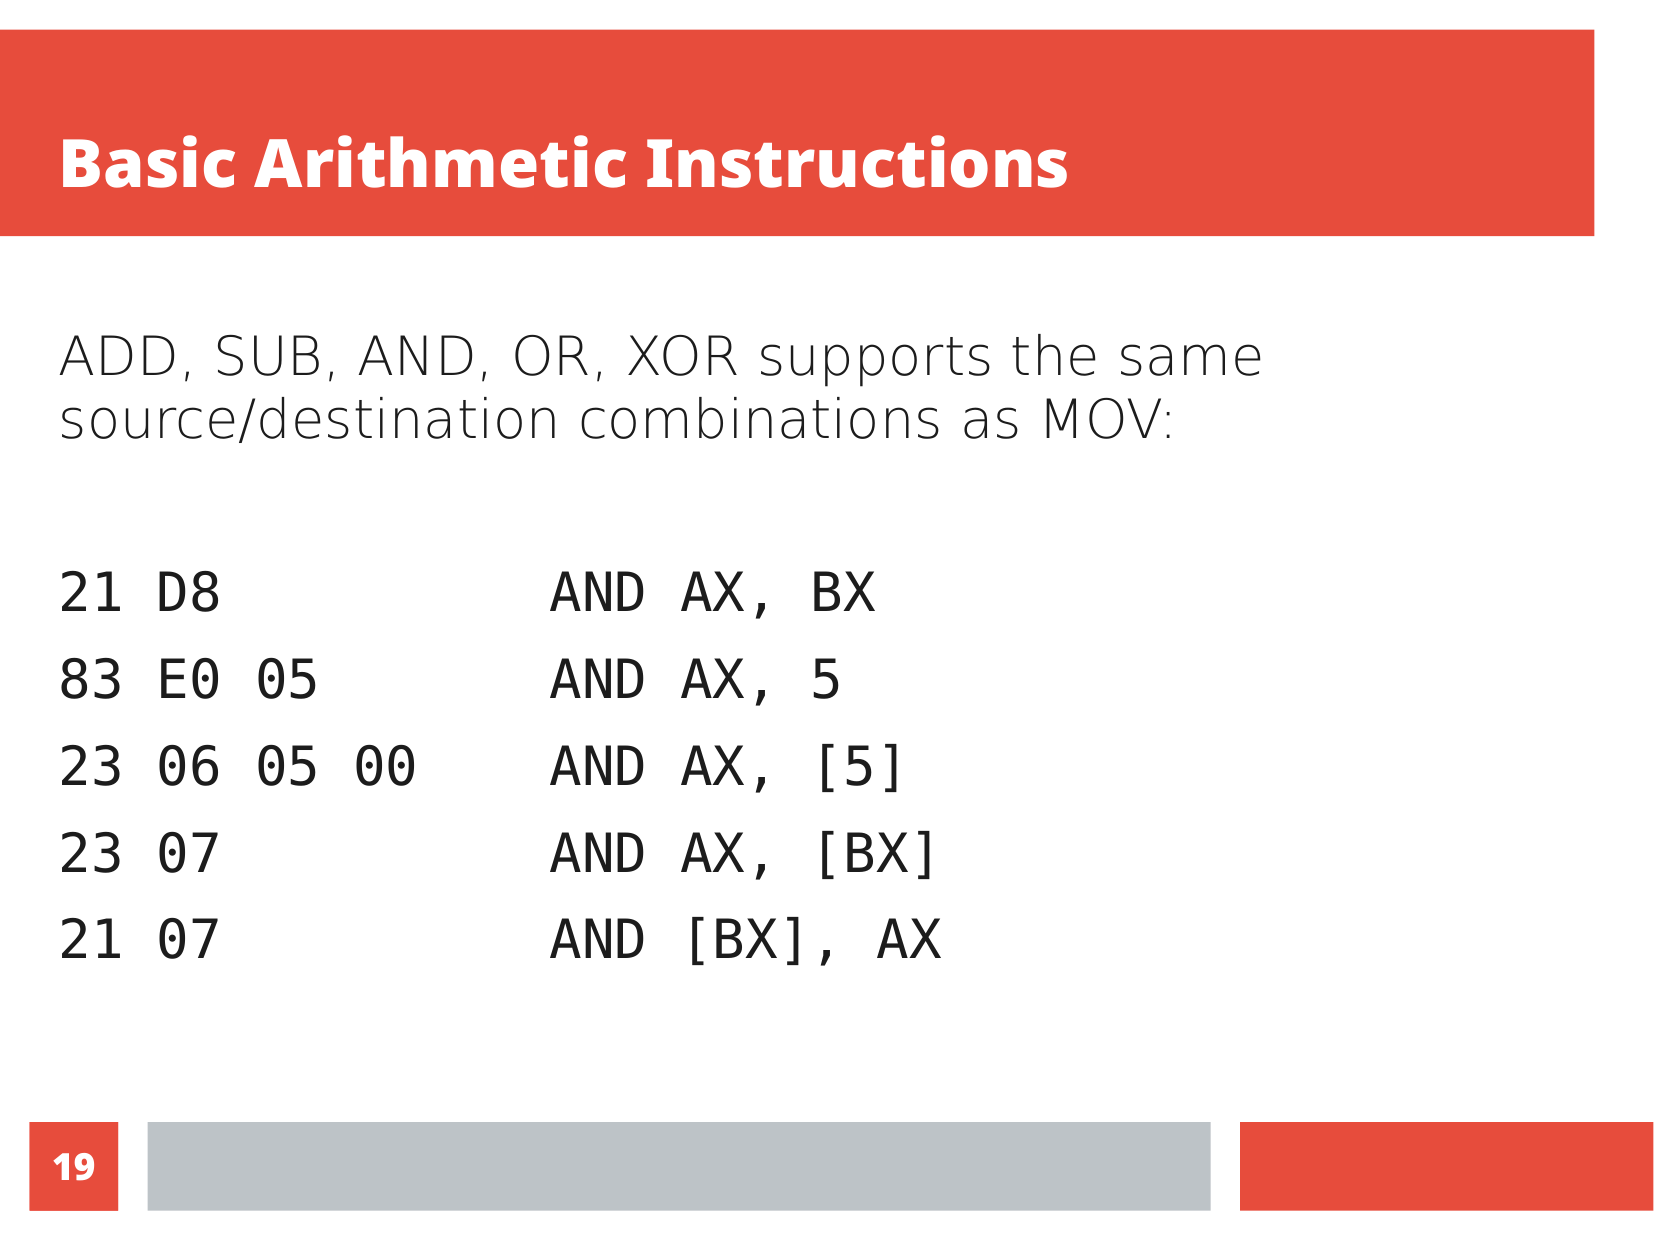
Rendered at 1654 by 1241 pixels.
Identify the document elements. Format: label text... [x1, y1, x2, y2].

list ADD, SUB, AND, OR, XOR supports the same source/destination combinations as MOV: 21 D8 AND AX, BX 83 E0 05 AND AX, 5 23 06 05 00 AND AX, [5] 23 07 AND AX, [BX] 21 07 AND [BX], AX [59, 324, 1565, 1093]
title Basic Arithmetic Instructions [59, 59, 1595, 207]
